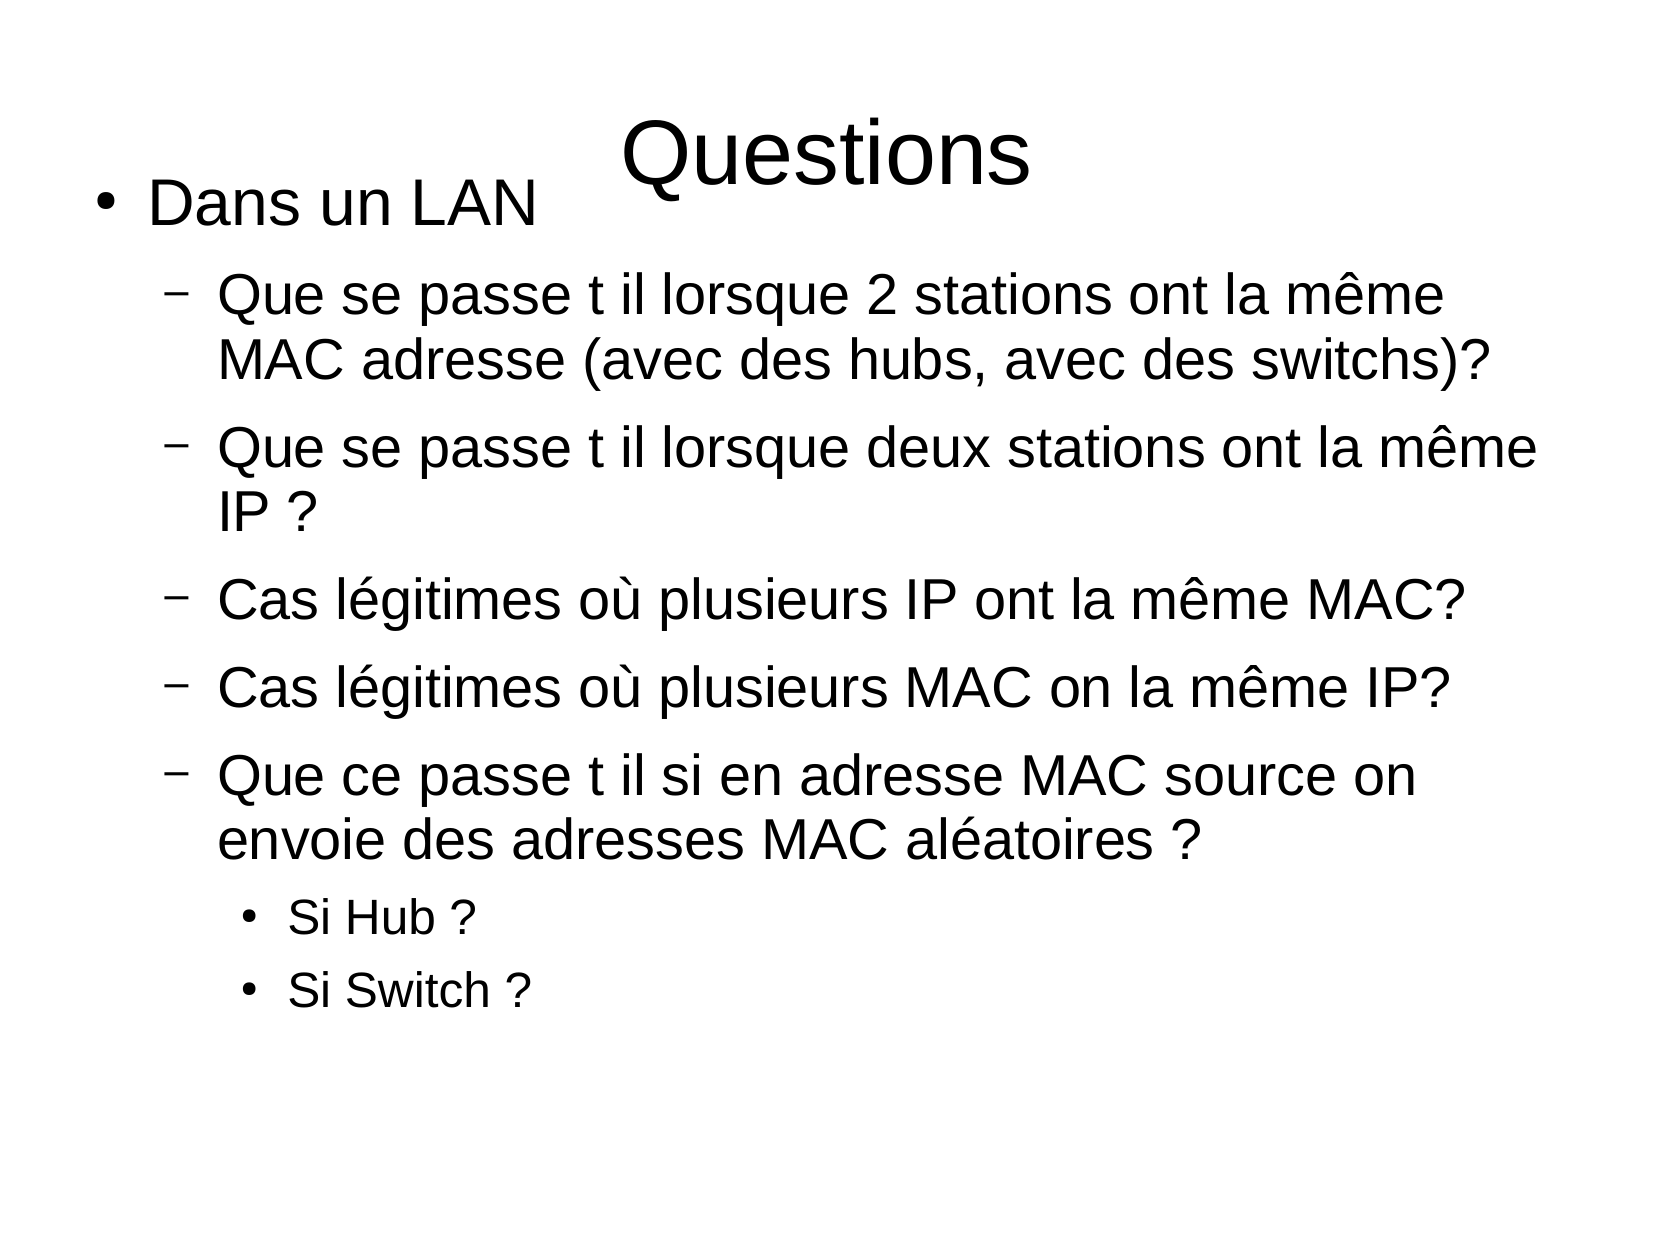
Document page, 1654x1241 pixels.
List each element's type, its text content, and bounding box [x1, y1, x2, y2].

list Dans un LAN Que se passe t il lorsque 2 stations ont la même MAC adresse (avec des hubs, avec des switchs)? Que se passe t il lorsque deux stations ont la même IP ? Cas légitimes où plusieurs IP ont la même MAC? Cas légitimes où plusieurs MAC on la même IP? Que ce passe t il si en adresse MAC source on envoie des adresses MAC aléatoires ? Si Hub ? Si Switch ? [76, 165, 1565, 1025]
title Questions [82, 49, 1571, 257]
